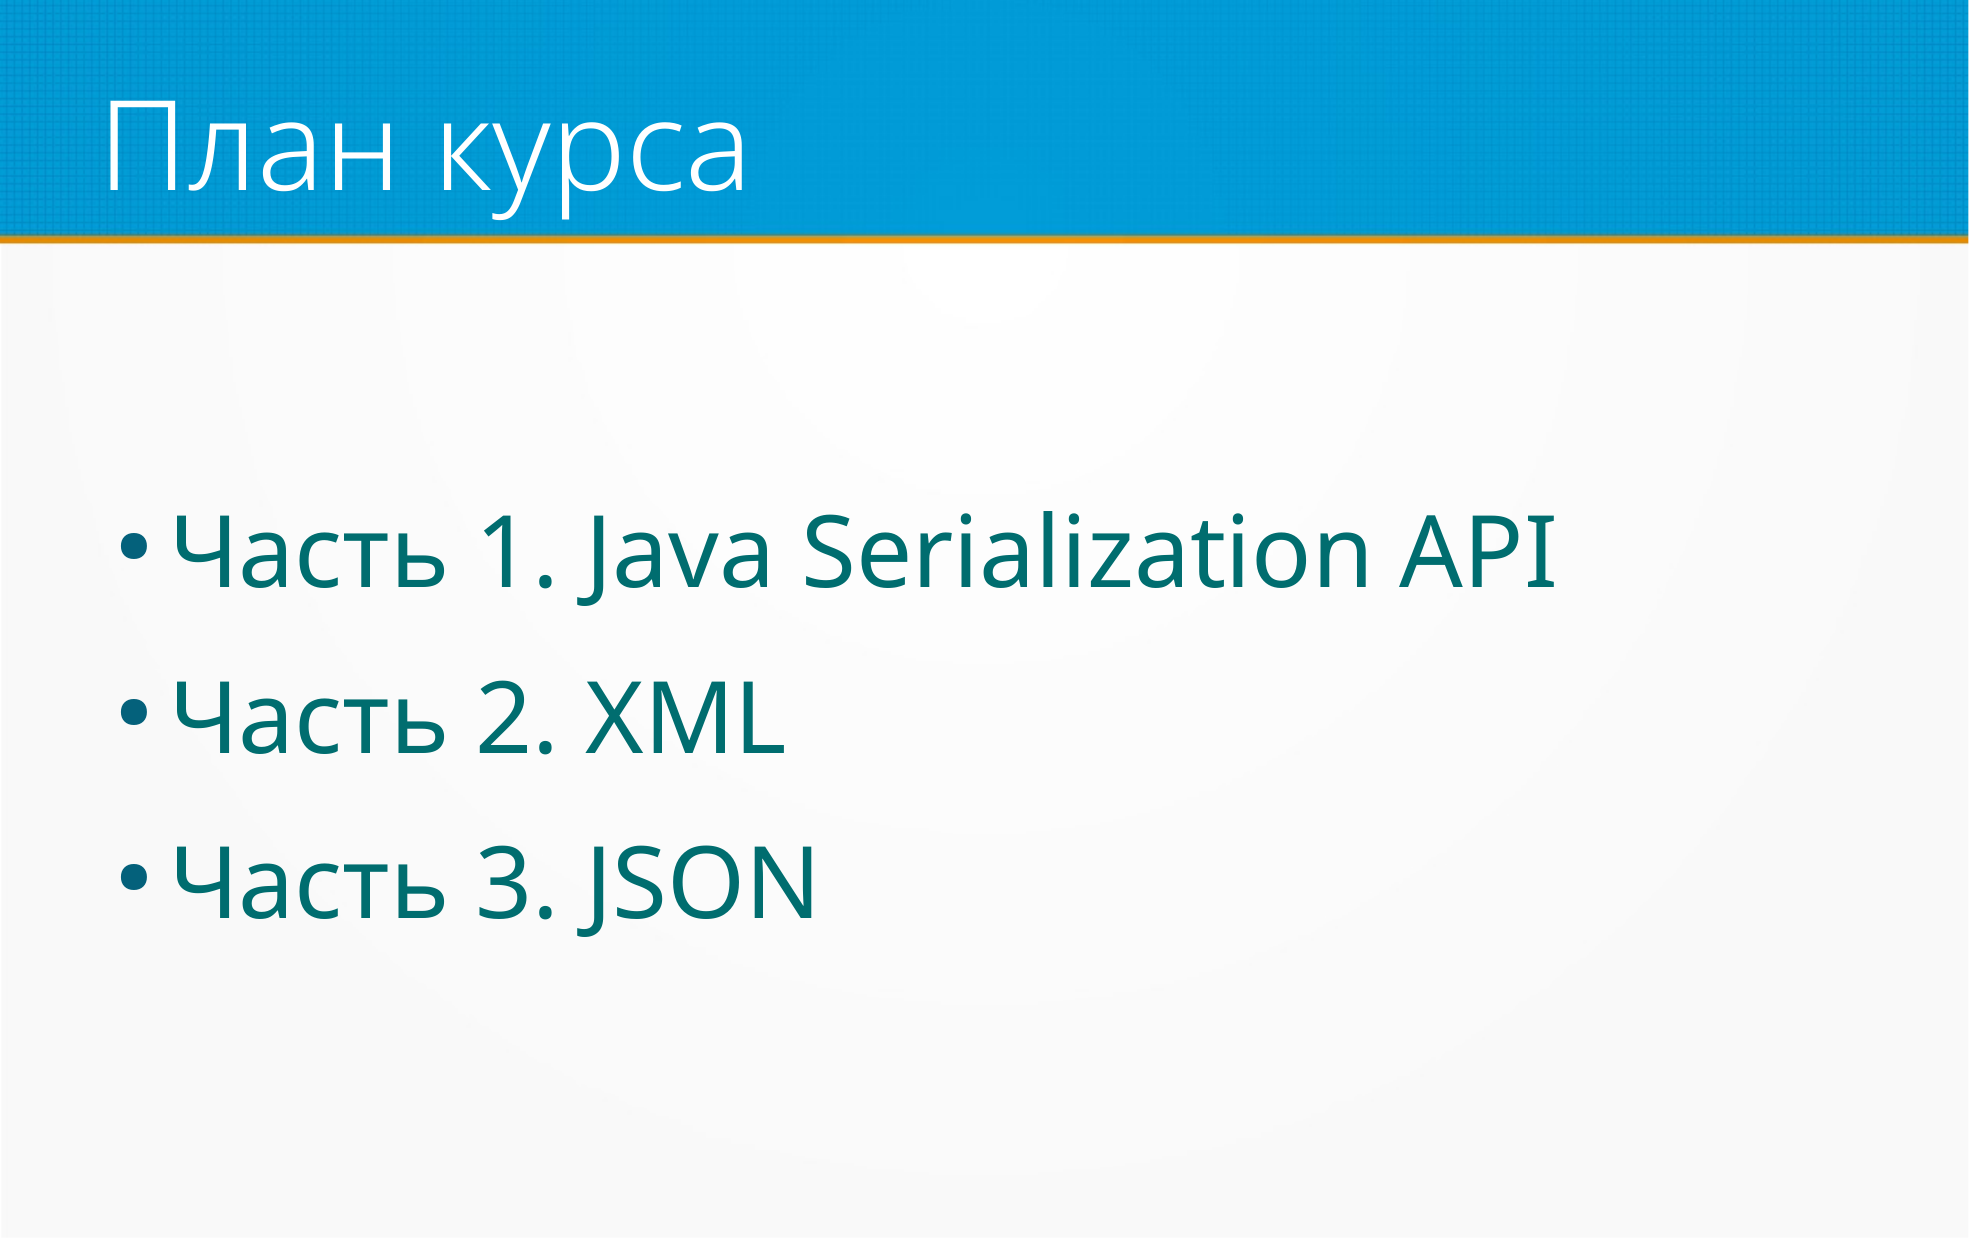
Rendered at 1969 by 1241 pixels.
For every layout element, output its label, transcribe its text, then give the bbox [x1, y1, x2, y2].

title План курса [98, 19, 1870, 227]
picture [0, 233, 1969, 1241]
list Часть 1. Java Serialization API Часть 2. XML Часть 3. JSON [98, 315, 1861, 1081]
